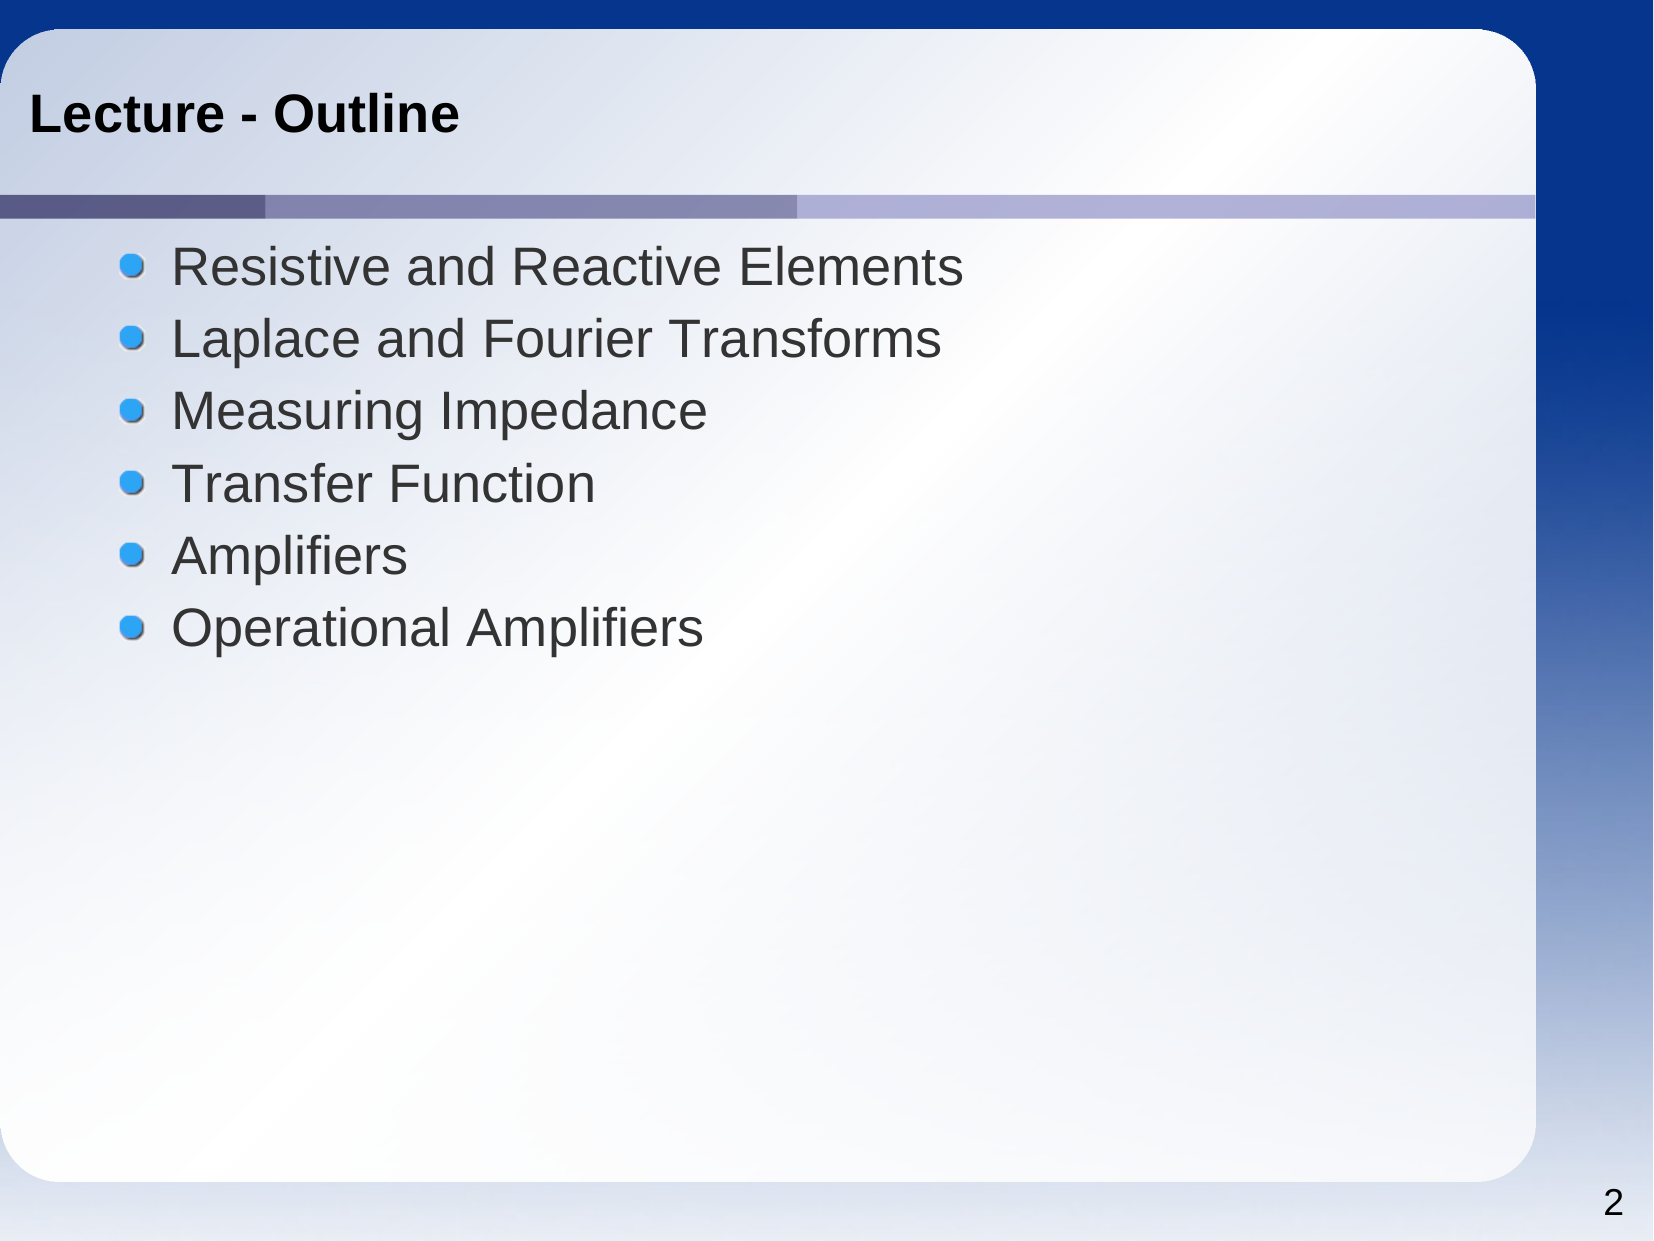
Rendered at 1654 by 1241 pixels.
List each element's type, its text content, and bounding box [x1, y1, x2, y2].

list Resistive and Reactive Elements Laplace and Fourier Transforms Measuring Impedance Transfer Function Amplifiers Operational Amplifiers [29, 236, 1506, 1152]
picture [0, 0, 1654, 1241]
title Lecture - Outline [29, 49, 1506, 178]
